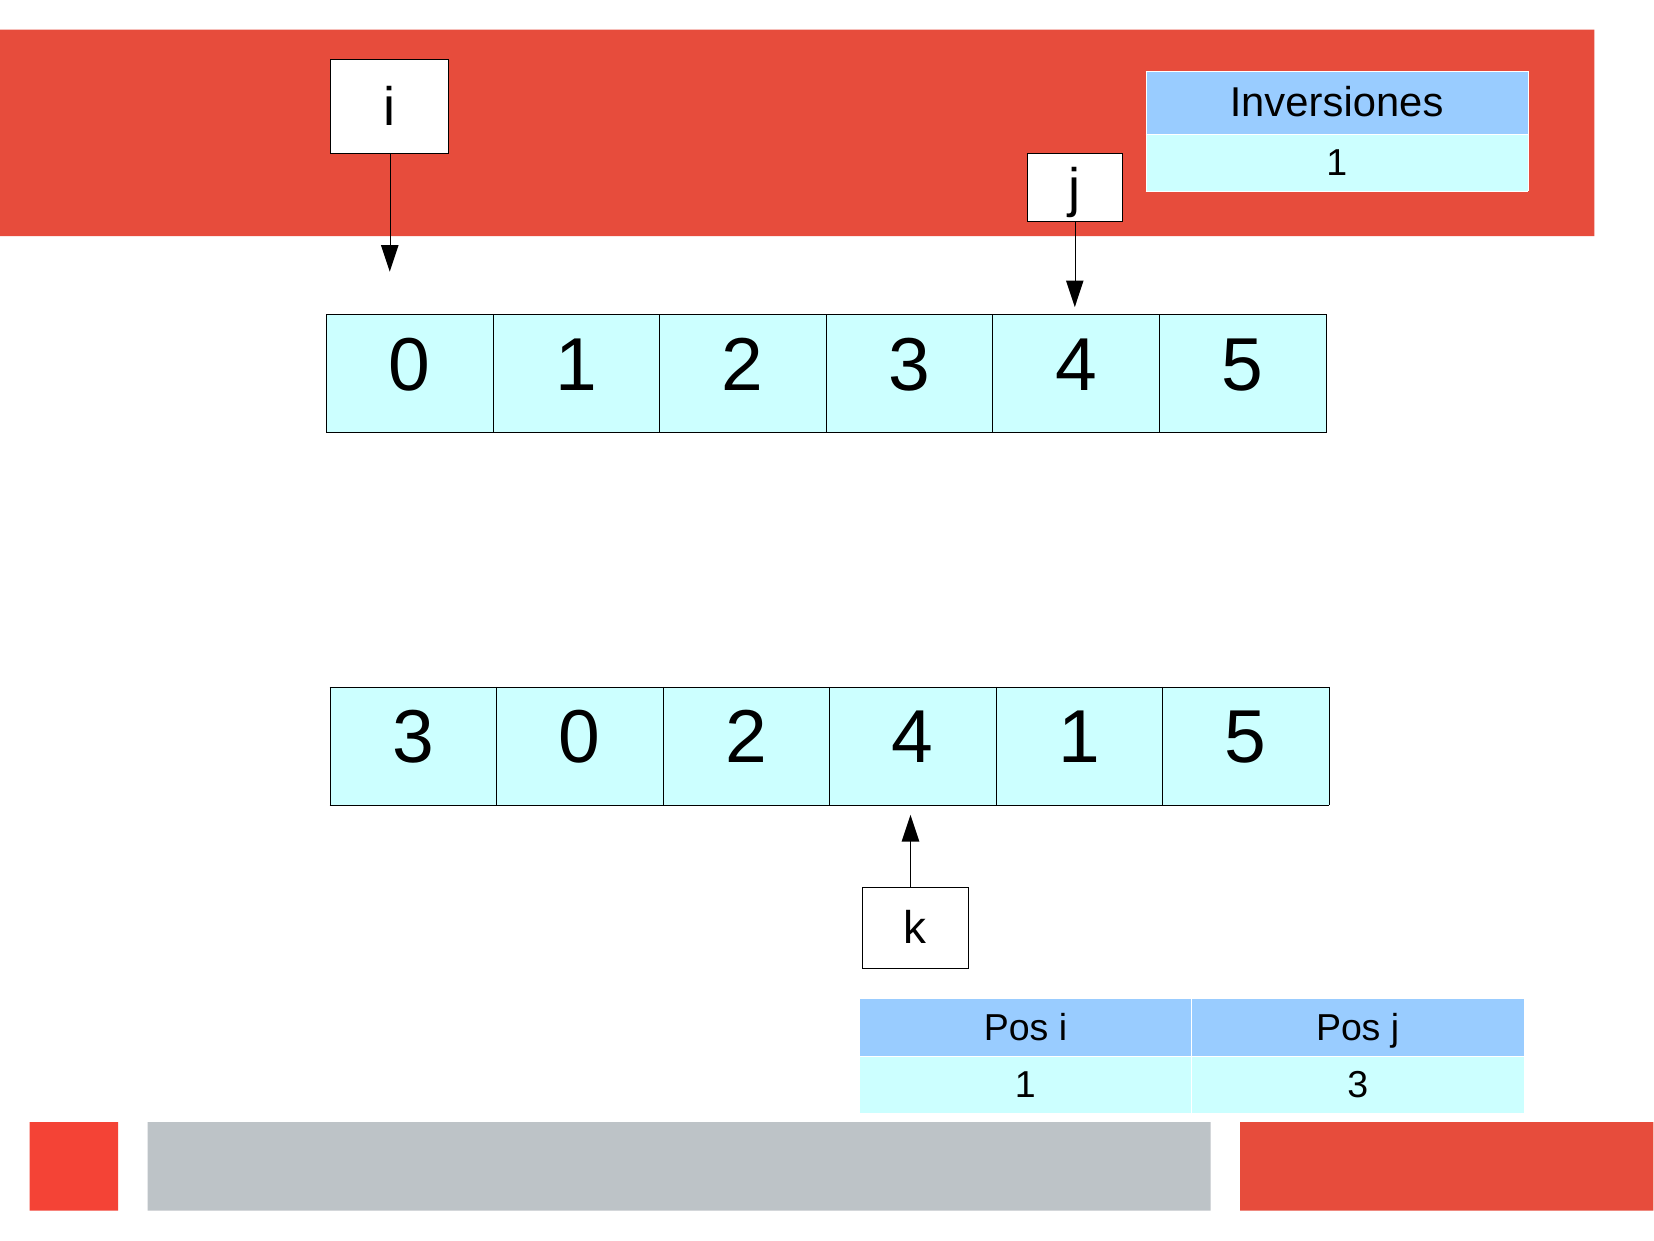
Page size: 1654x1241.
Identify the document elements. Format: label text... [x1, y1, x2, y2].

table_cell 3 [1192, 1057, 1524, 1113]
table_header 4 [993, 315, 1159, 432]
table_header 5 [1163, 688, 1329, 805]
table_header Pos i [860, 999, 1191, 1056]
table_header 4 [830, 688, 996, 805]
table_header 5 [1160, 315, 1326, 432]
table_cell 1 [1147, 135, 1528, 191]
table_header Inversiones [1147, 72, 1528, 134]
table_header 2 [664, 688, 829, 805]
table_header 0 [327, 315, 493, 432]
table_cell 1 [860, 1057, 1191, 1113]
table_header 2 [660, 315, 826, 432]
table_header 3 [827, 315, 992, 432]
table_header 3 [331, 688, 496, 805]
text_box j [1027, 153, 1123, 222]
text_box k [862, 887, 969, 969]
table_header Pos j [1192, 999, 1524, 1056]
text_box i [330, 59, 449, 154]
table_header 1 [494, 315, 659, 432]
table_header 1 [997, 688, 1162, 805]
table_header 0 [497, 688, 663, 805]
